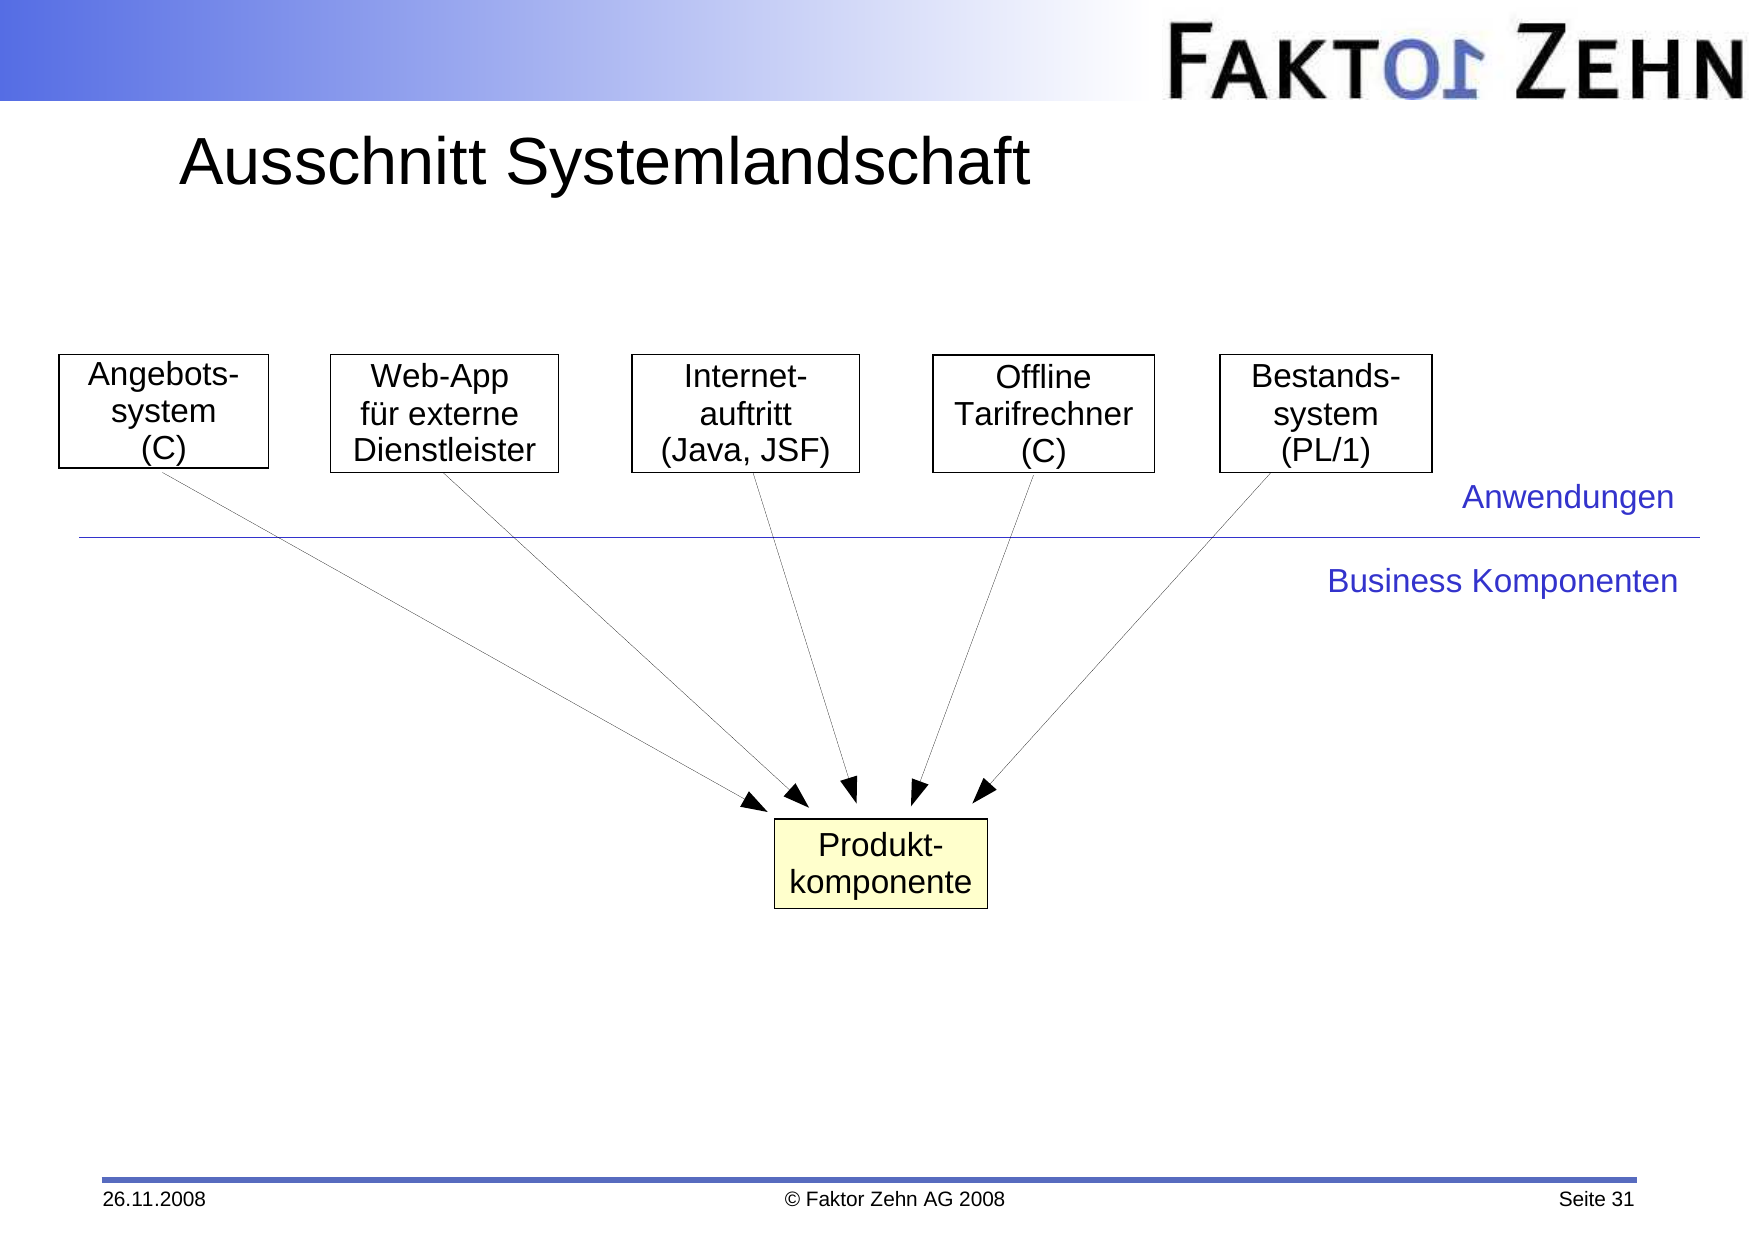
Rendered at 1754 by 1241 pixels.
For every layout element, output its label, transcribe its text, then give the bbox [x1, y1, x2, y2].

text_box Business Komponenten [1312, 555, 1695, 608]
text_box Produkt- komponente [774, 819, 988, 909]
text_box Bestands- system (PL/1) [1220, 354, 1433, 473]
text_box Anwendungen [1447, 470, 1690, 524]
text_box Internet- auftritt (Java, JSF) [631, 354, 860, 473]
text_box Angebots- system (C) [58, 354, 269, 469]
text_box Offline Tarifrechner (C) [933, 355, 1155, 473]
title Ausschnitt Systemlandschaft [179, 107, 1576, 216]
picture [1162, 7, 1752, 100]
text_box Web-App für externe Dienstleister [330, 354, 559, 473]
